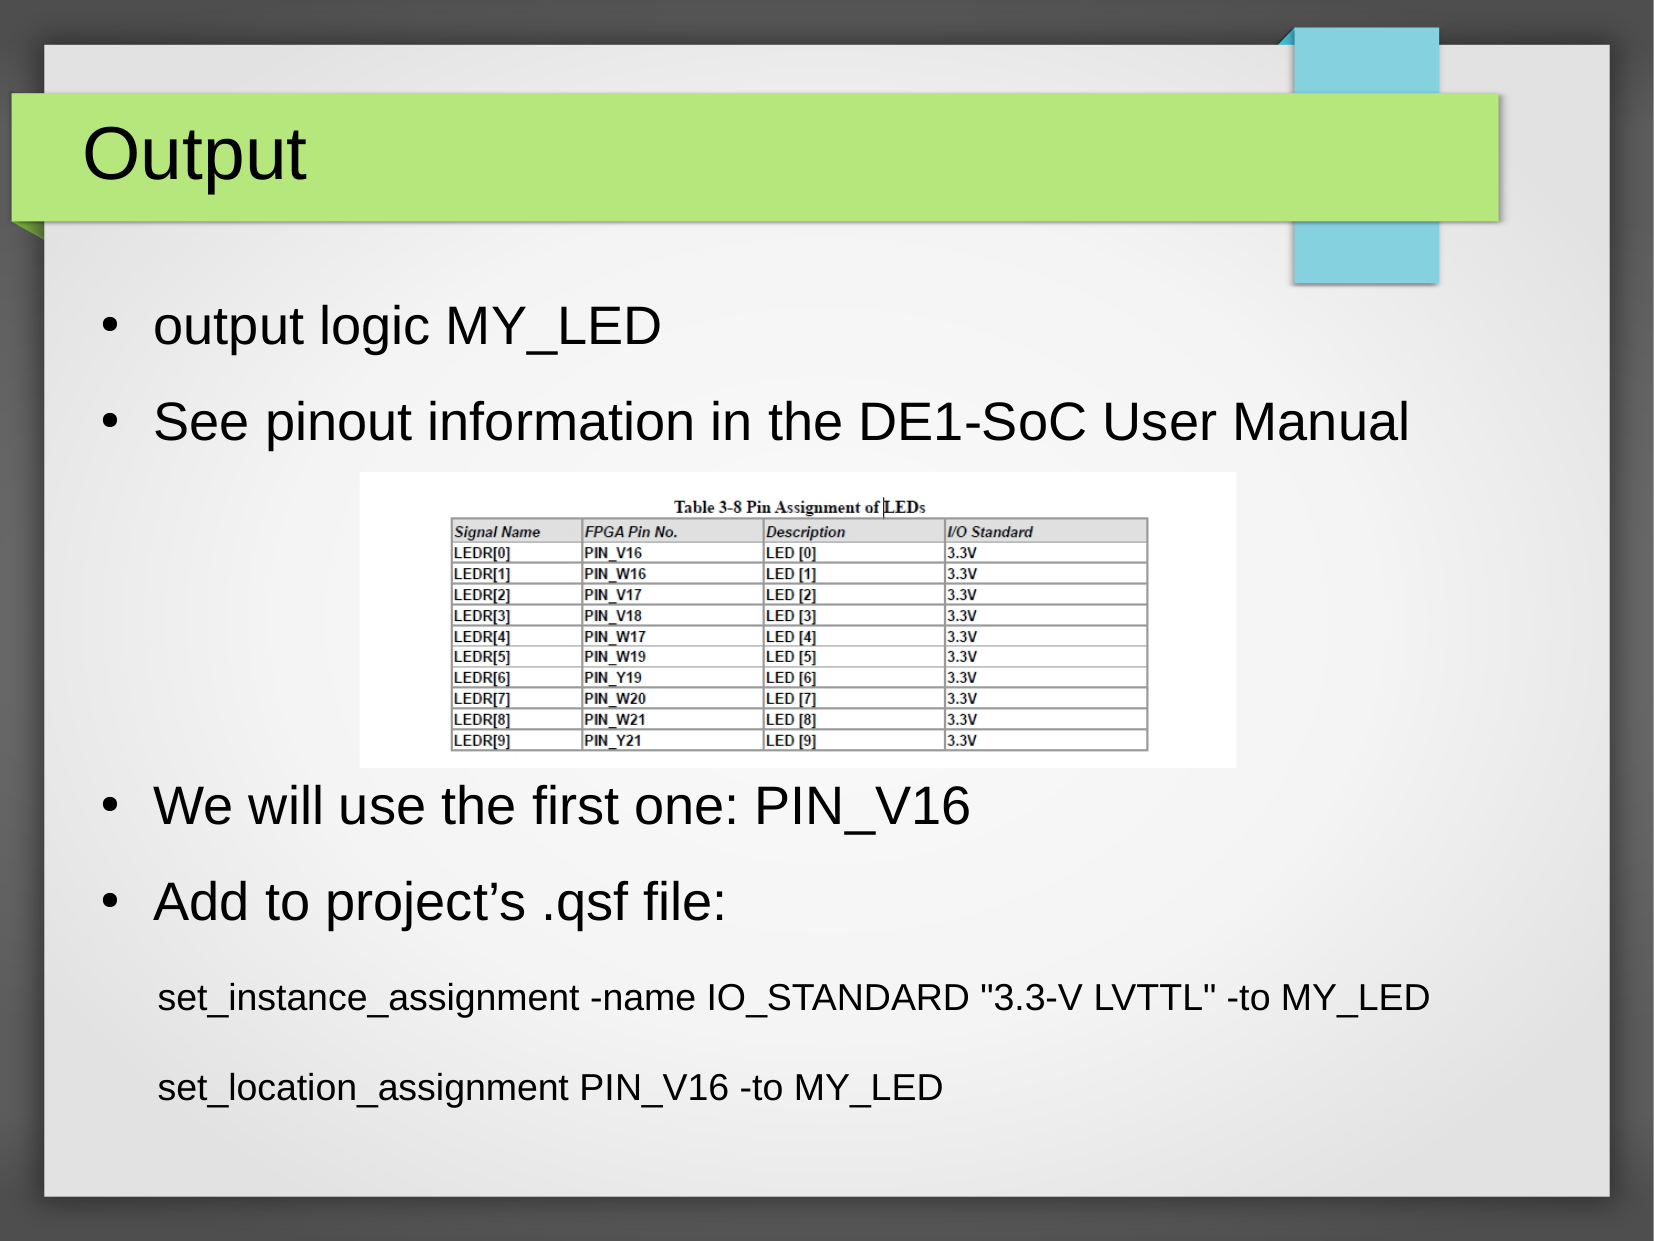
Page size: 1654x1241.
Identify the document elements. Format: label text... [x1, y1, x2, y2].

picture [0, 0, 1654, 1241]
title Output [82, 94, 1264, 213]
list output logic MY_LED See pinout information in the DE1-SoC User Manual We will use the first one: PIN_V16 Add to project’s .qsf file: set_instance_assignment -name IO_STANDARD "3.3-V LVTTL" -to MY_LED set_location_assignment PIN_V16 -to MY_LED [82, 295, 1571, 1208]
